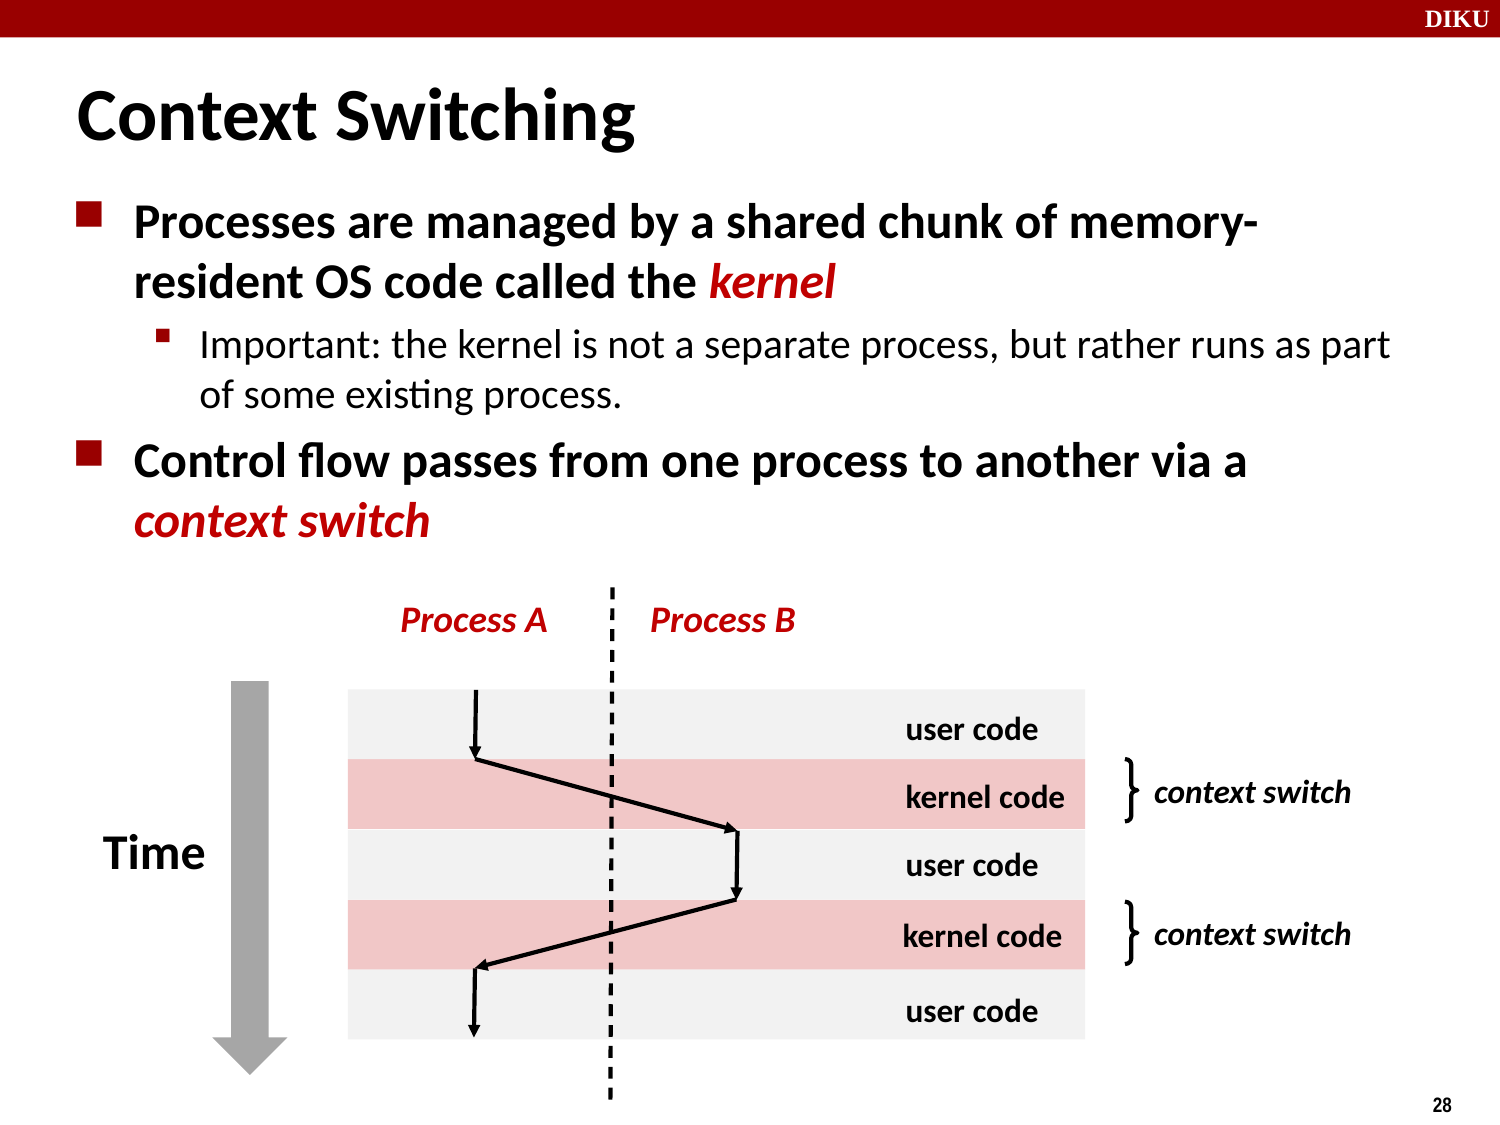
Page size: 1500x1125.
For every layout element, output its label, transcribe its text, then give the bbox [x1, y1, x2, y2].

text_box user code [890, 835, 1054, 891]
text_box Time [88, 812, 221, 888]
text_box Process B [635, 587, 811, 648]
text_box user code [890, 982, 1054, 1037]
text_box Process A [385, 587, 563, 648]
text_box [212, 681, 288, 1075]
text_box [347, 689, 1086, 1040]
title Context Switching [62, 63, 1021, 158]
text_box kernel code [887, 907, 1078, 962]
list Processes are managed by a shared chunk of memory-resident OS code called the kernel Important: the kernel is not a separate process, but rather runs as part of some existing process. Control flow passes from one process to another via a context switch [62, 181, 1424, 600]
text_box context switch [1139, 762, 1367, 818]
text_box context switch [1139, 905, 1367, 960]
text_box kernel code [890, 767, 1081, 823]
text_box user code [890, 699, 1054, 755]
